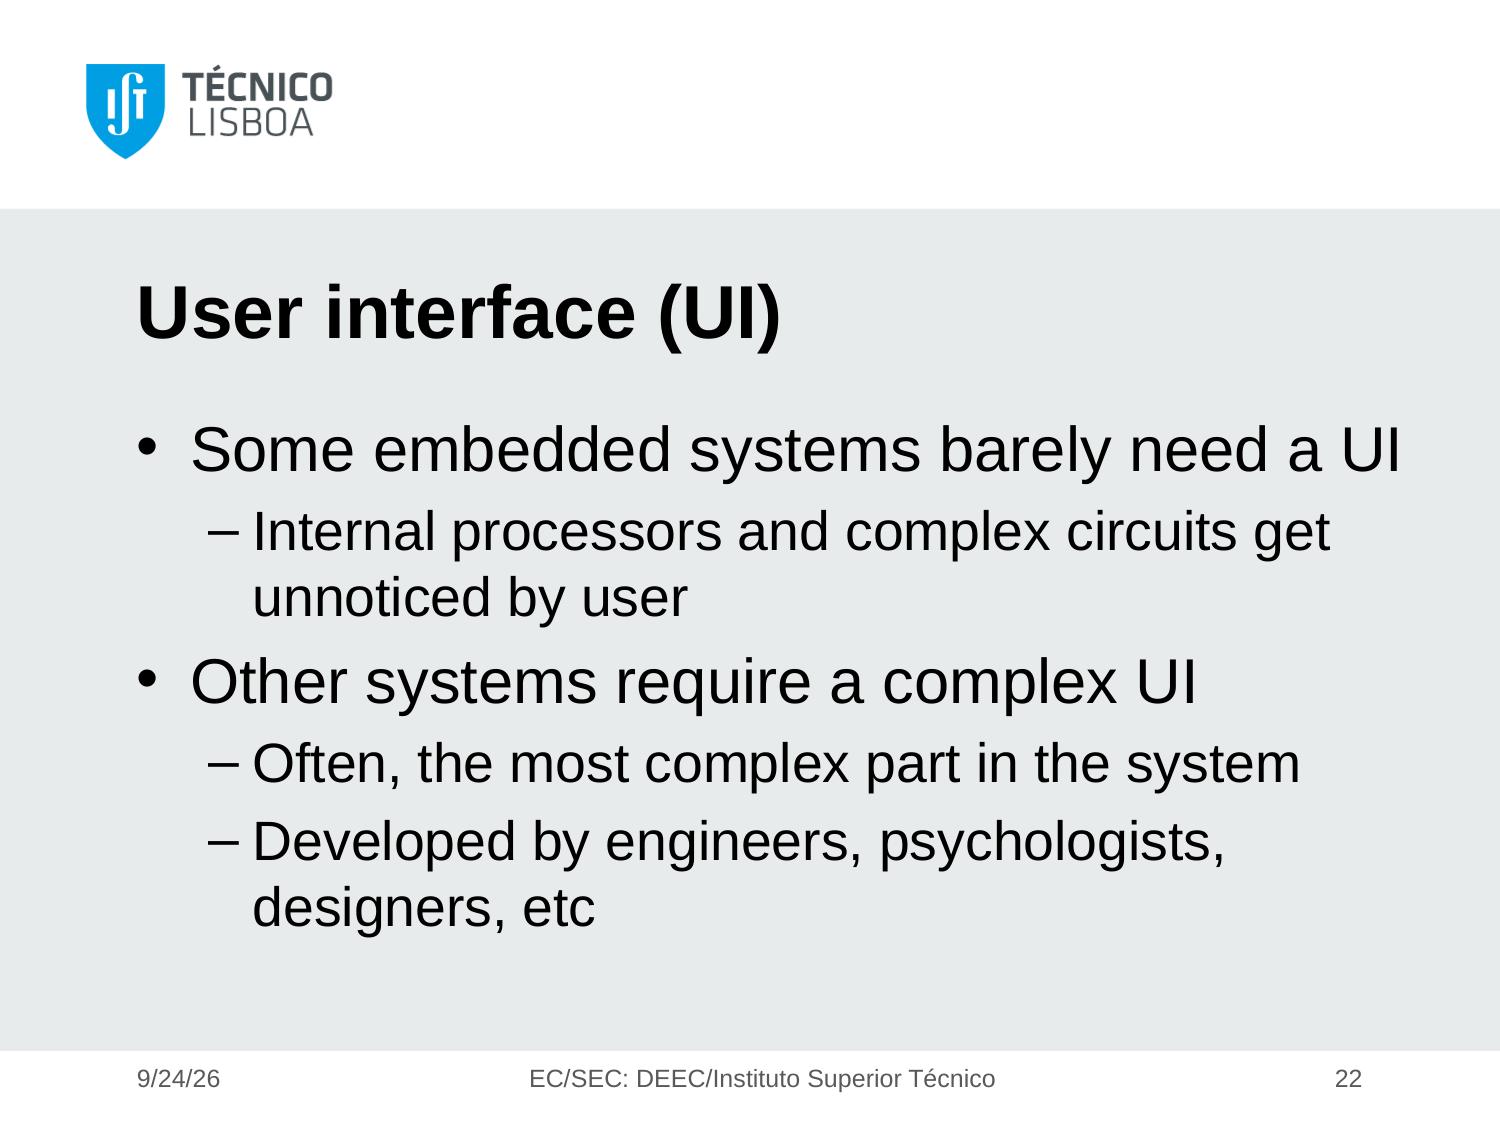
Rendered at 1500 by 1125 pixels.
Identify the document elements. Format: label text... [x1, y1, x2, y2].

list Some embedded systems barely need a UI Internal processors and complex circuits get unnoticed by user Other systems require a complex UI Often, the most complex part in the system Developed by engineers, psychologists, designers, etc [121, 400, 1429, 1005]
picture [0, 0, 1500, 1125]
slide_number 10/8/18 [121, 1052, 425, 1103]
title User interface (UI) [121, 237, 1378, 381]
footer EC/SEC: DEEC/Instituto Superior Técnico [512, 1052, 1021, 1103]
slide_number <number> [1077, 1052, 1378, 1103]
